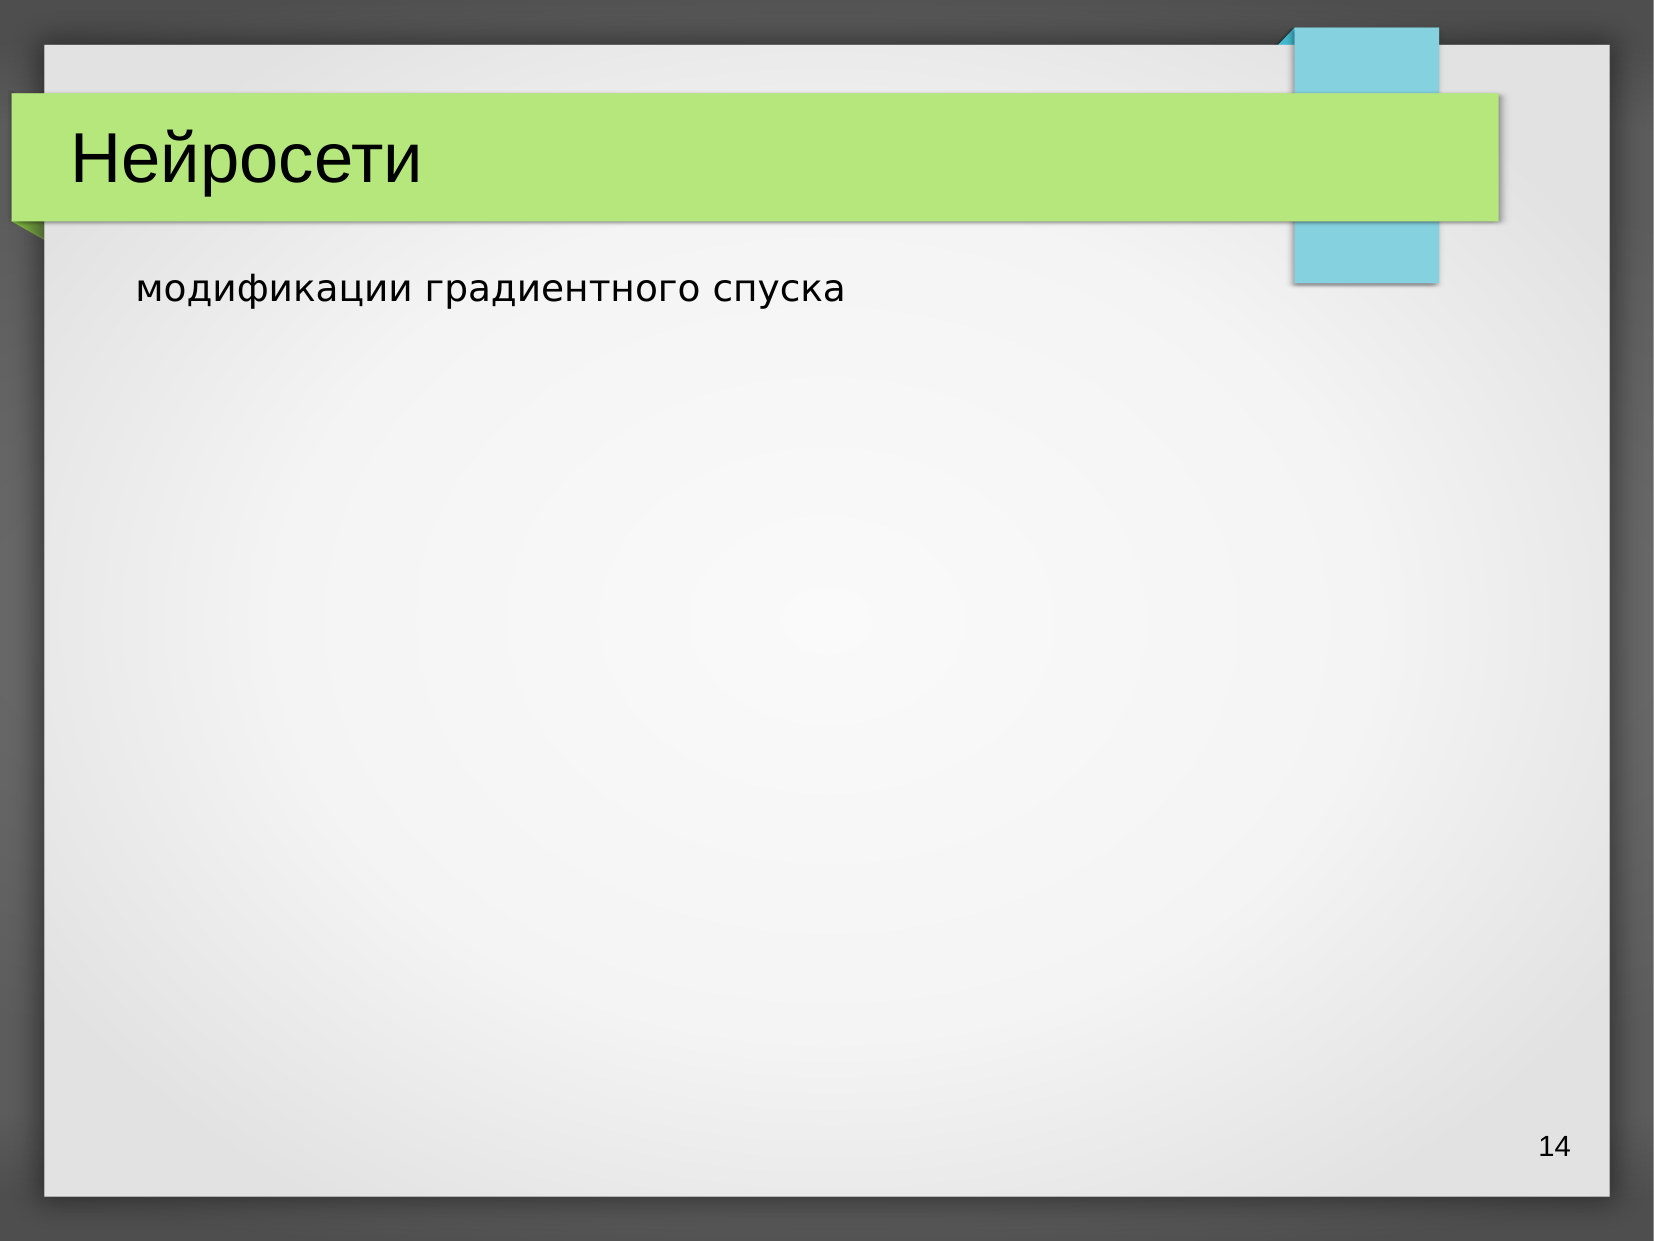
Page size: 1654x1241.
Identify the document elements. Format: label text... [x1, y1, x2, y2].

text_box модификации градиентного спуска [120, 259, 1371, 492]
picture [0, 0, 1654, 1241]
title Нейросети [70, 118, 1205, 199]
